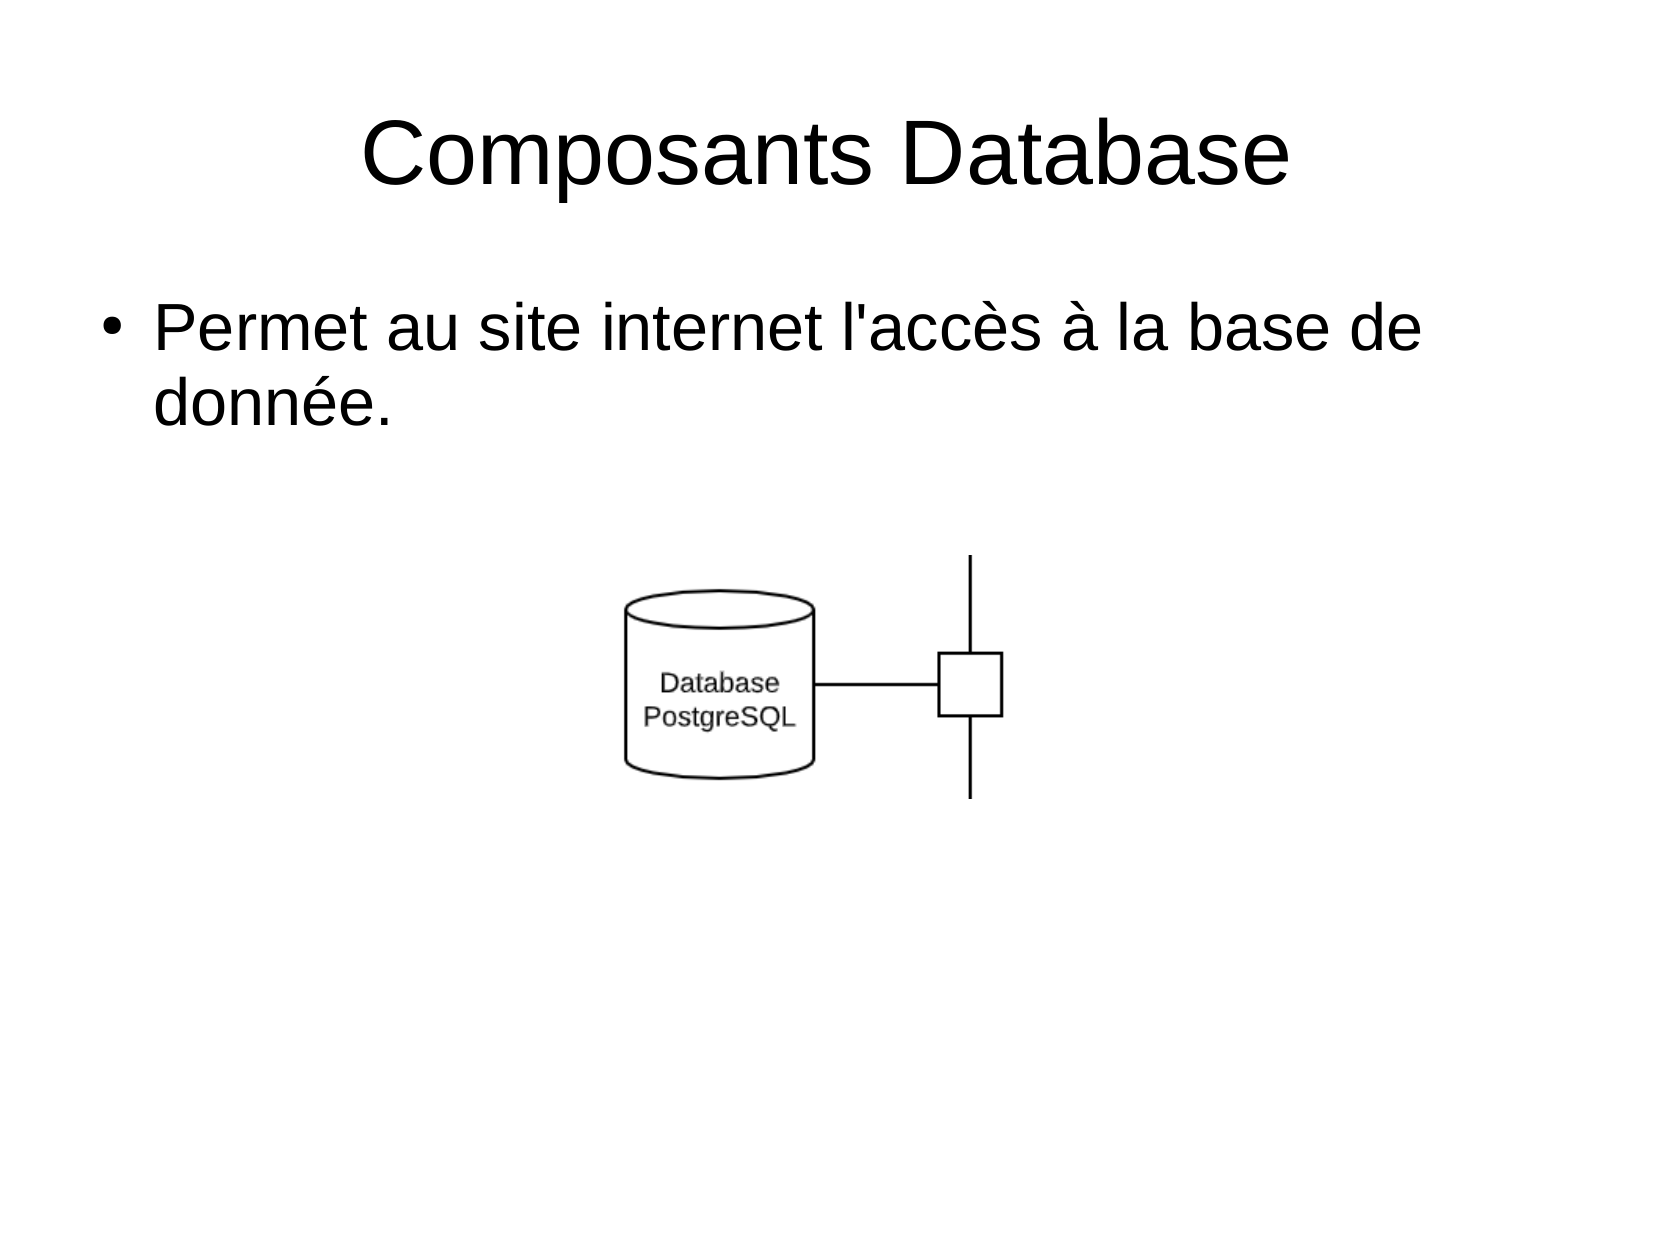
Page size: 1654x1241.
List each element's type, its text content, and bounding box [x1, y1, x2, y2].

list Permet au site internet l'accès à la base de donnée. [82, 290, 1571, 1109]
title Composants Database [82, 49, 1571, 257]
picture [590, 555, 1016, 799]
